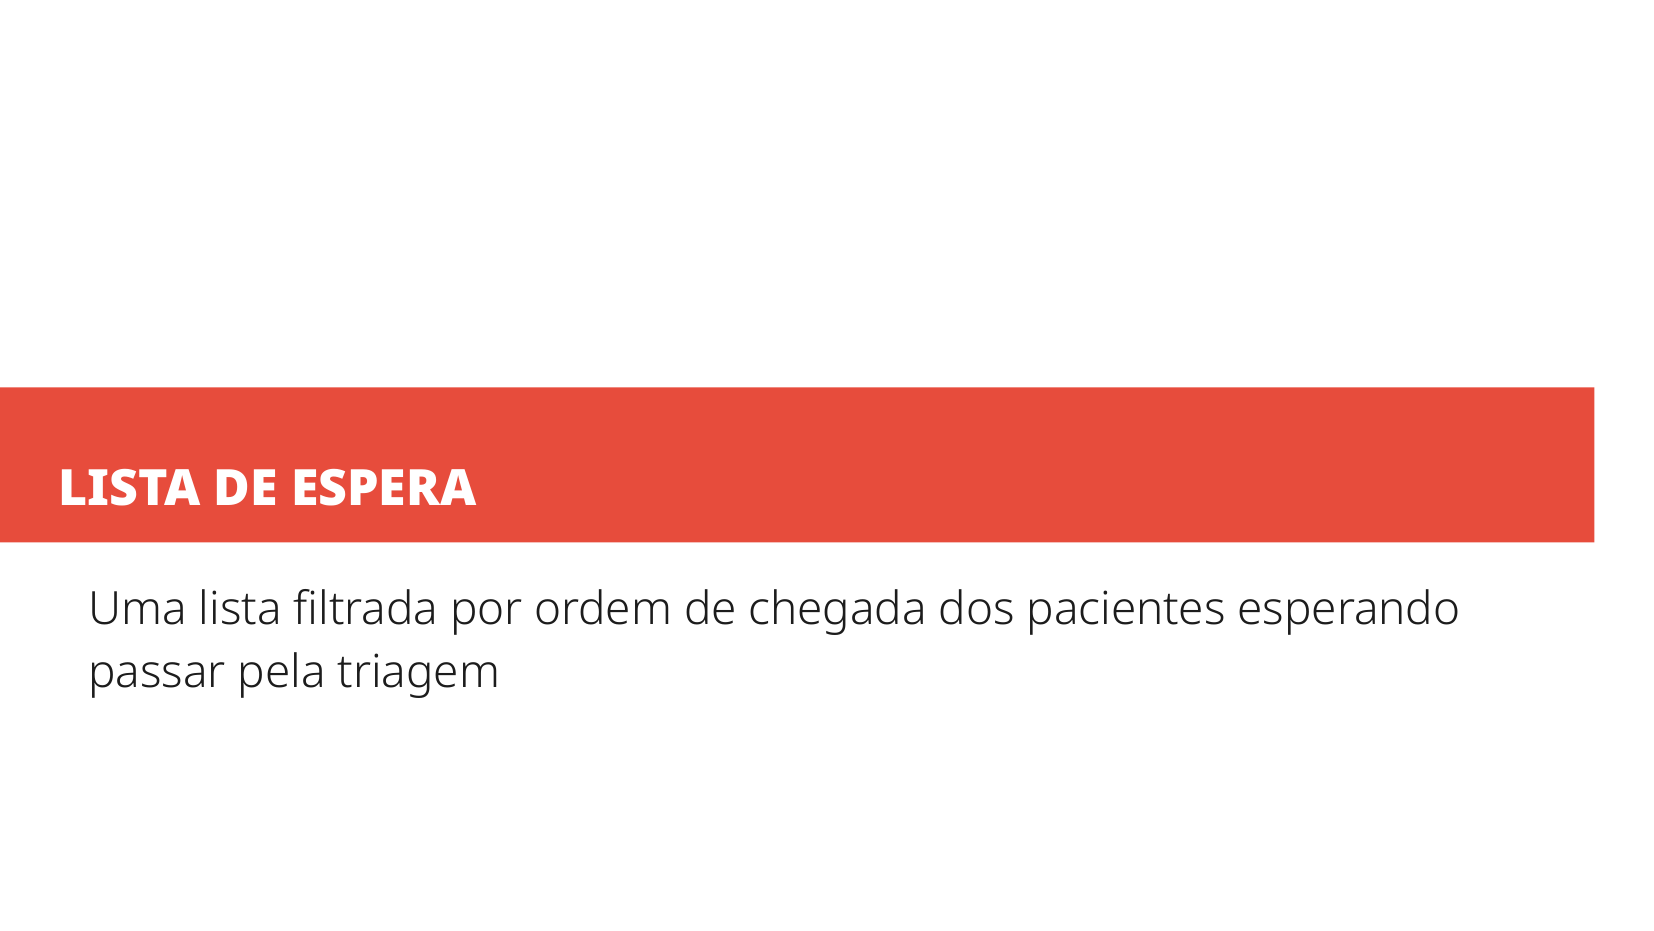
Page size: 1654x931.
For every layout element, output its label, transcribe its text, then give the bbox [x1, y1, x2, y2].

subtitle Uma lista filtrada por ordem de chegada dos pacientes esperando passar pela triagem [88, 575, 1595, 886]
title LISTA DE ESPERA [59, 409, 1595, 521]
